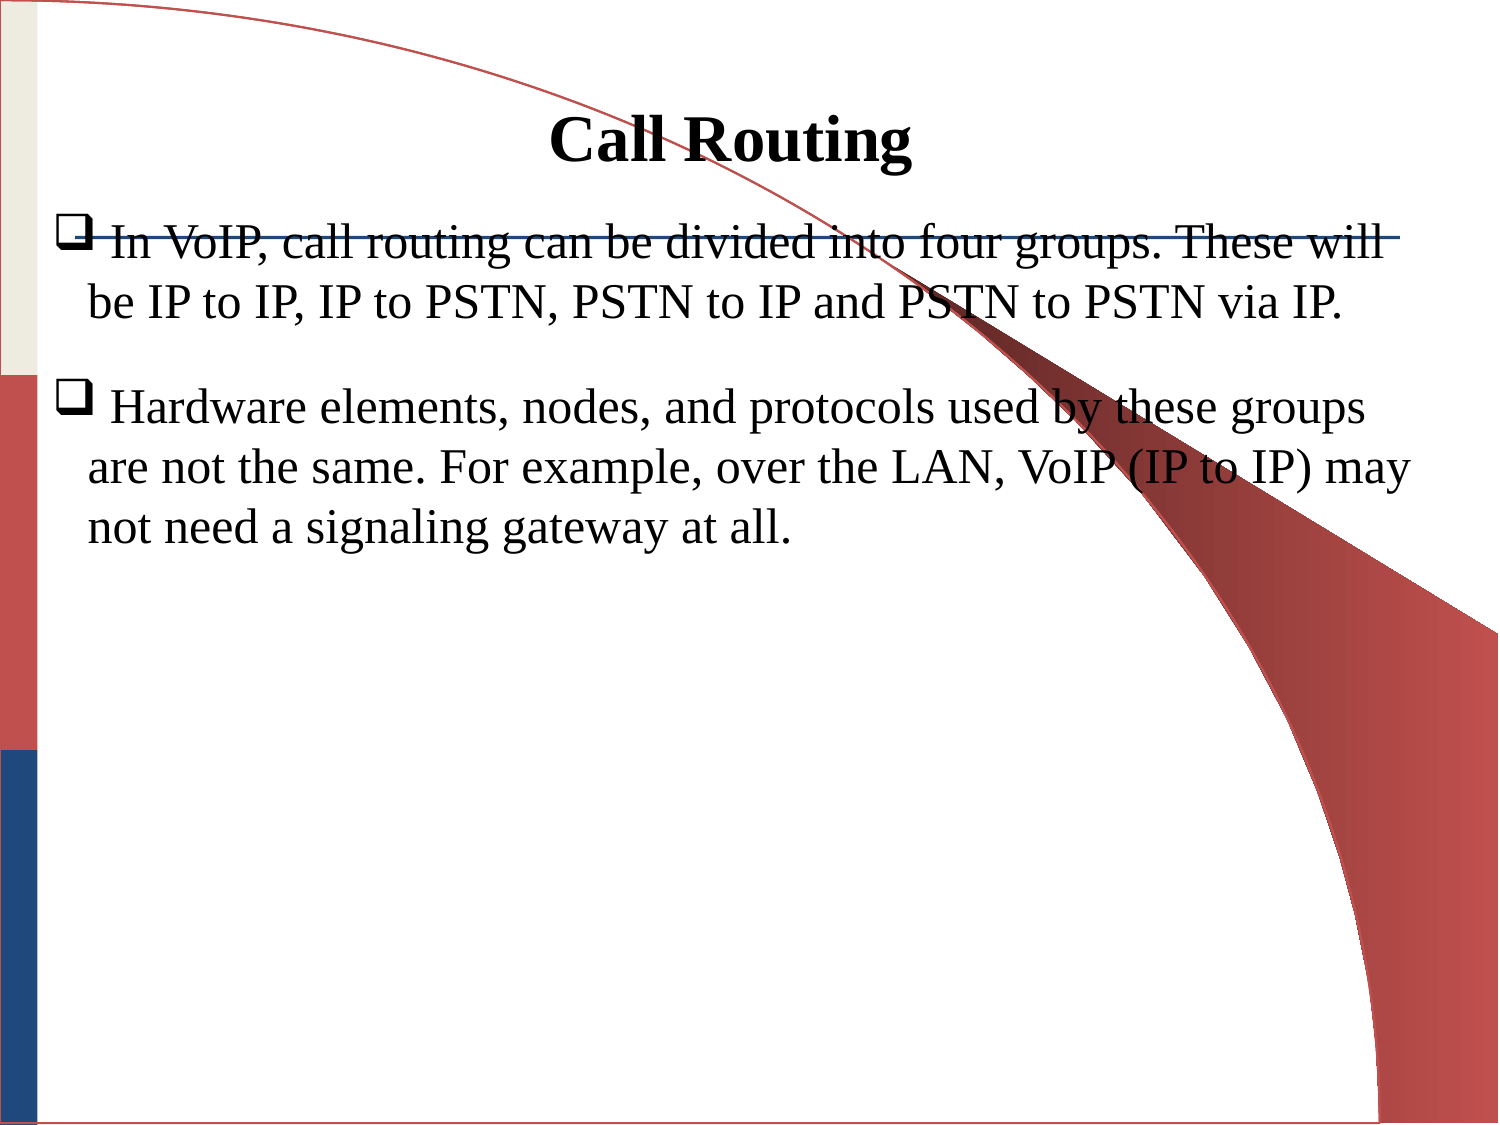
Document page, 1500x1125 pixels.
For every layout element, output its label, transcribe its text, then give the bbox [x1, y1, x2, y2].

text_box Call Routing [62, 87, 1400, 183]
text_box In VoIP, call routing can be divided into four groups. These will be IP to IP, IP to PSTN, PSTN to IP and PSTN to PSTN via IP. Hardware elements, nodes, and protocols used by these groups are not the same. For example, over the LAN, VoIP (IP to IP) may not need a signaling gateway at all. [37, 201, 1438, 576]
